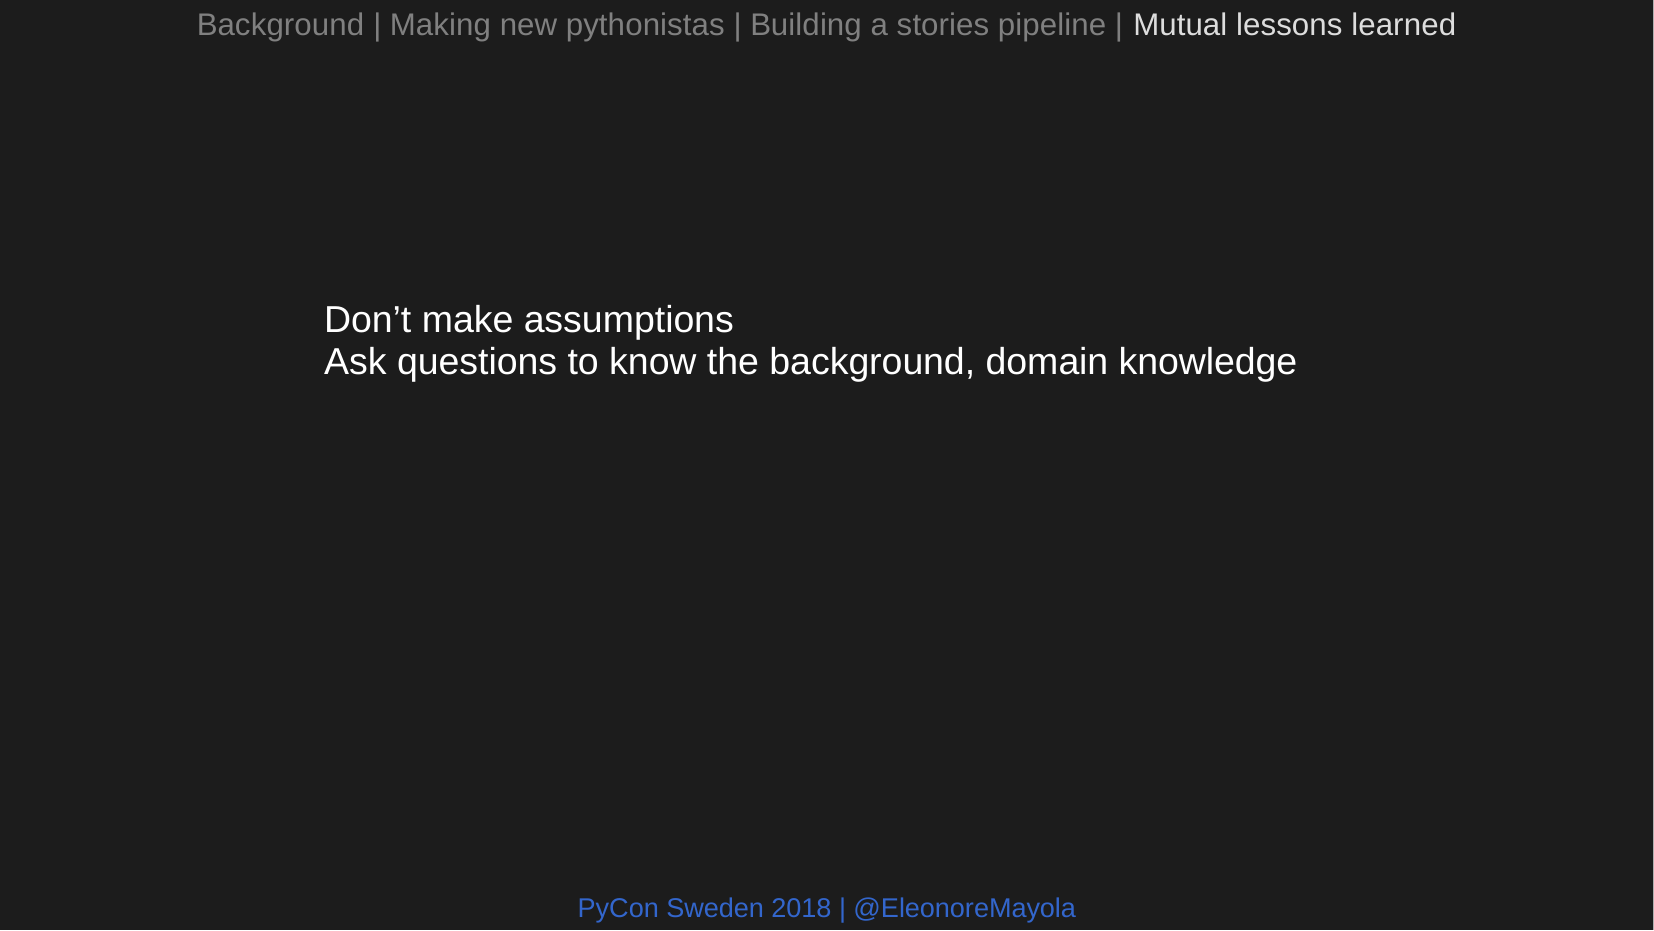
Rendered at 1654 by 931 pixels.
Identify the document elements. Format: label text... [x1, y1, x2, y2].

text_box Don’t make assumptions Ask questions to know the background, domain knowledge [309, 290, 1323, 390]
text_box PyCon Sweden 2018 | @EleonoreMayola [460, 885, 1193, 931]
text_box Background | Making new pythonistas | Building a stories pipeline | Mutual lessons learned [0, 0, 1654, 57]
text_box [992, 224, 1453, 626]
